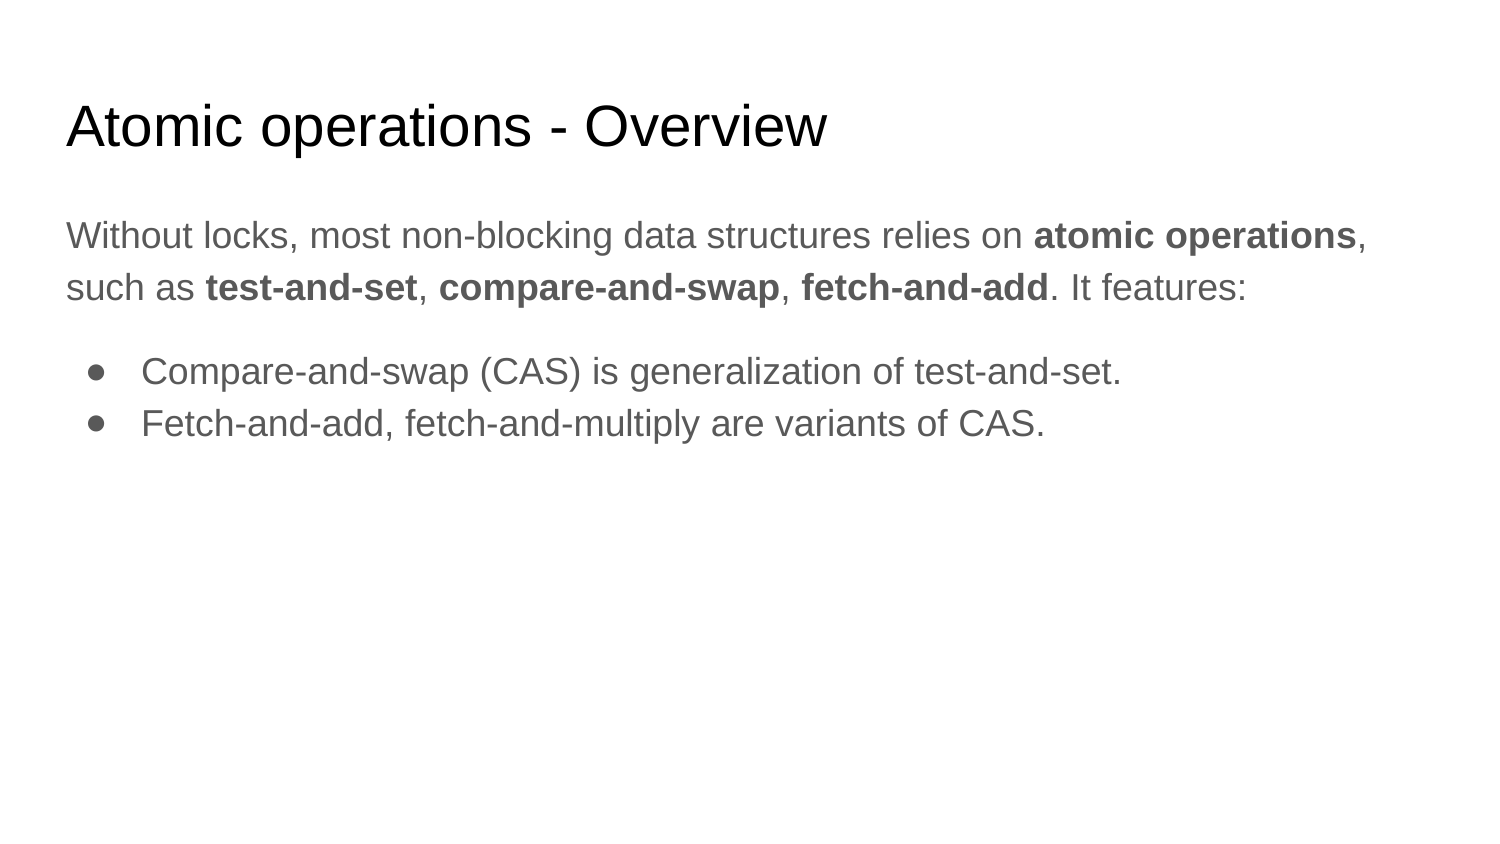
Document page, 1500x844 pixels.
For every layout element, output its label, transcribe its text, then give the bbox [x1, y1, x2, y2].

title Atomic operations - Overview [51, 72, 1449, 167]
list Without locks, most non-blocking data structures relies on atomic operations, such as test-and-set, compare-and-swap, fetch-and-add. It features: Compare-and-swap (CAS) is generalization of test-and-set. Fetch-and-add, fetch-and-multiply are variants of CAS. [51, 189, 1449, 750]
